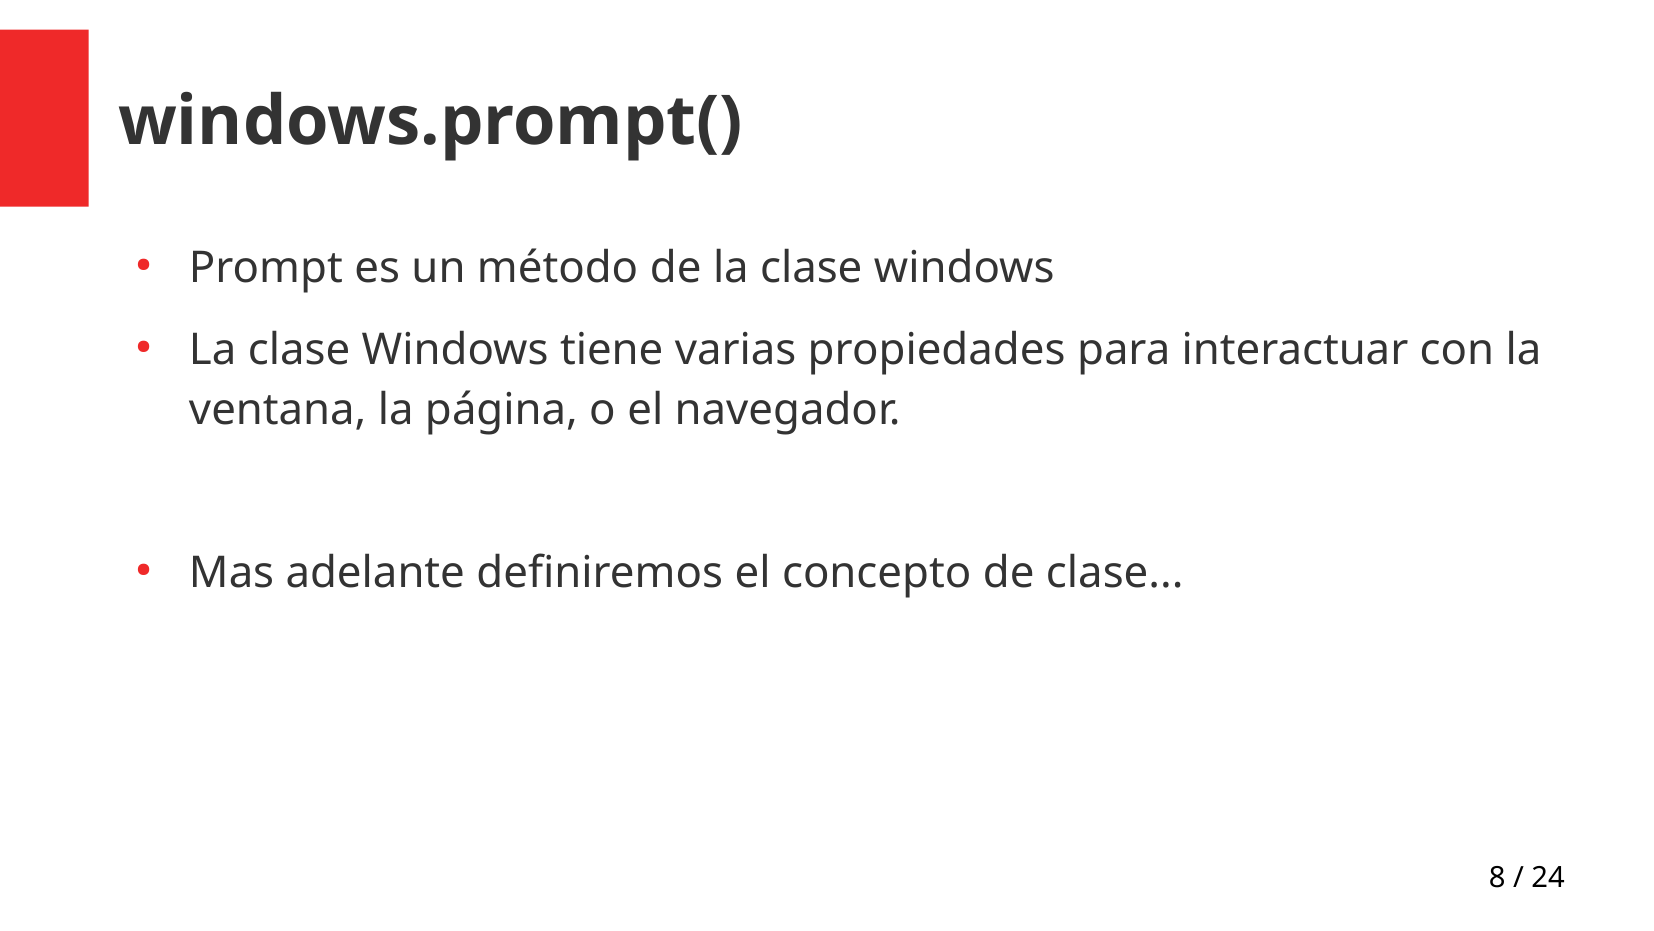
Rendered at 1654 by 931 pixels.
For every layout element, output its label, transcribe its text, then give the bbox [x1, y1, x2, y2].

title windows.prompt() [118, 29, 1595, 207]
list Prompt es un método de la clase windows La clase Windows tiene varias propiedades para interactuar con la ventana, la página, o el navegador. Mas adelante definiremos el concepto de clase... [118, 236, 1595, 798]
